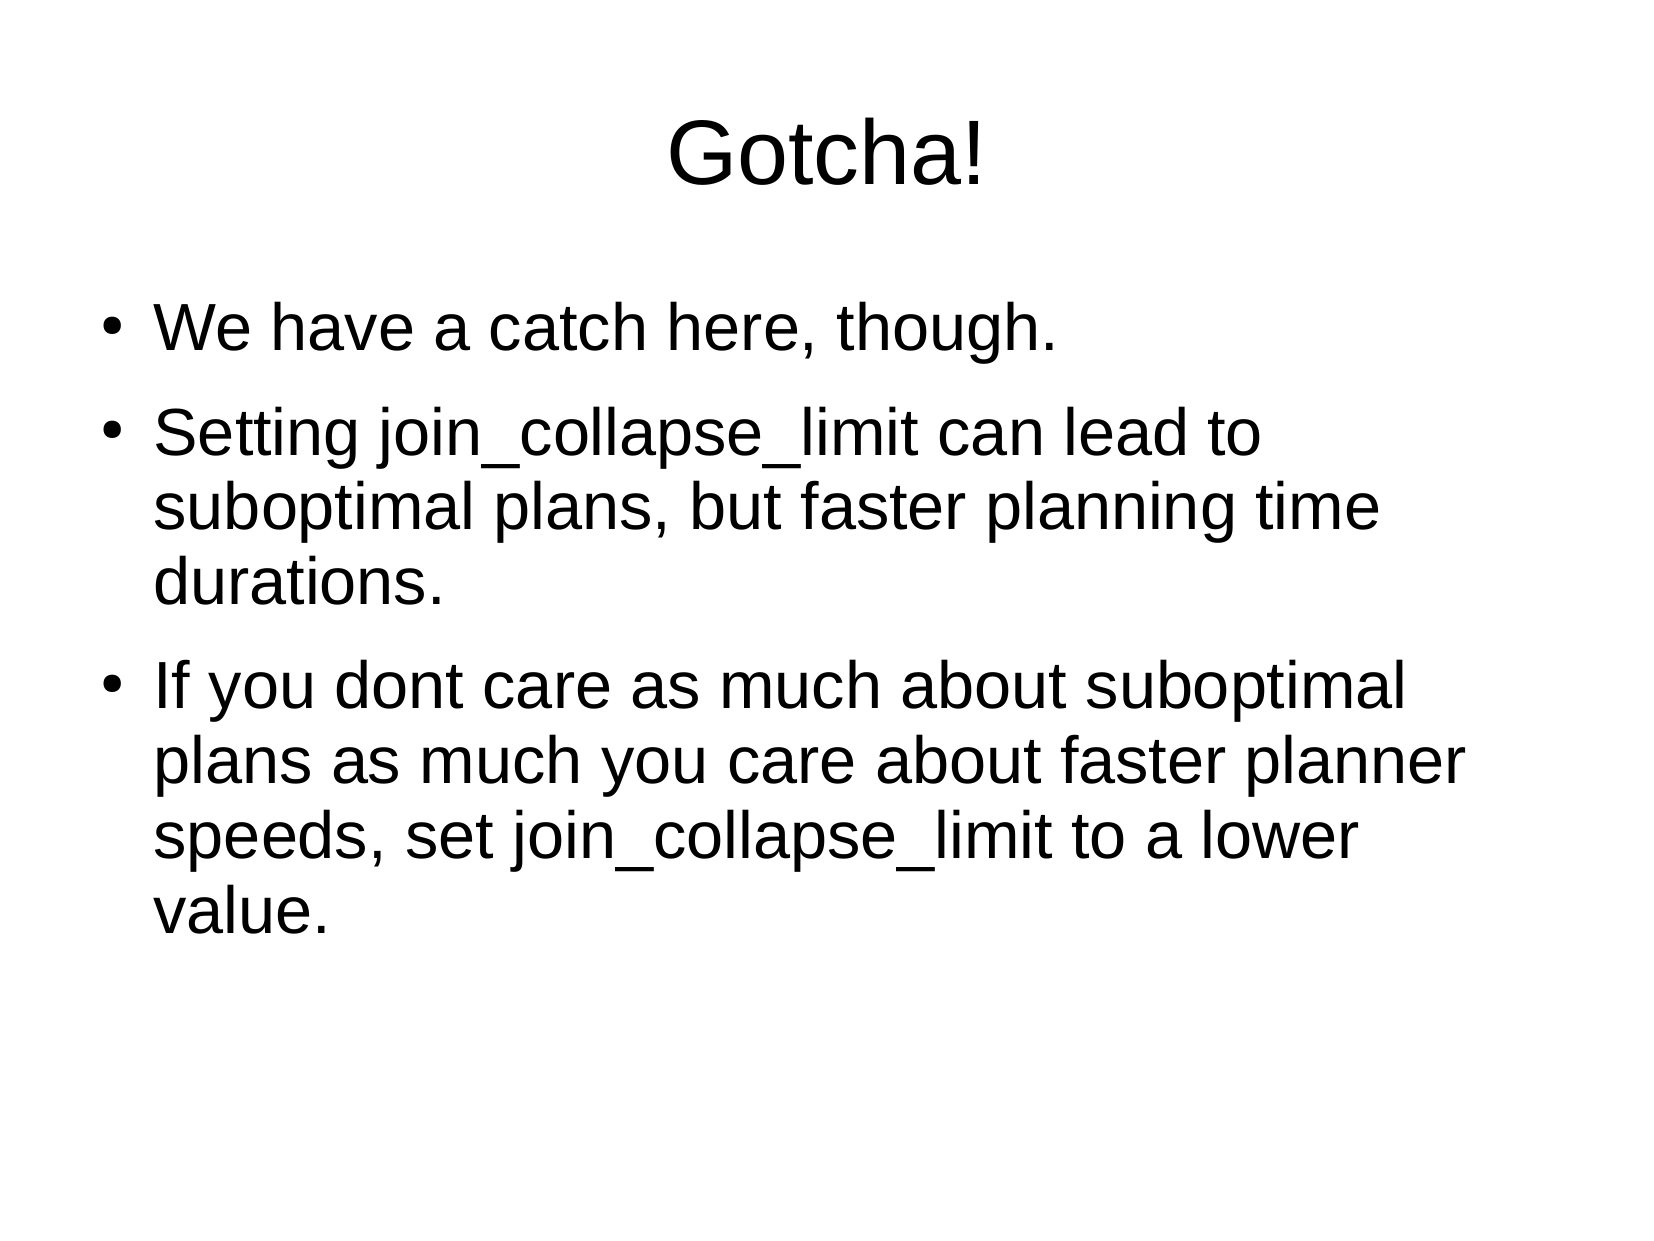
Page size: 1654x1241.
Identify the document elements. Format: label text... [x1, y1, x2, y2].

title Gotcha! [82, 49, 1571, 257]
list We have a catch here, though. Setting join_collapse_limit can lead to suboptimal plans, but faster planning time durations. If you dont care as much about suboptimal plans as much you care about faster planner speeds, set join_collapse_limit to a lower value. [82, 290, 1538, 1010]
